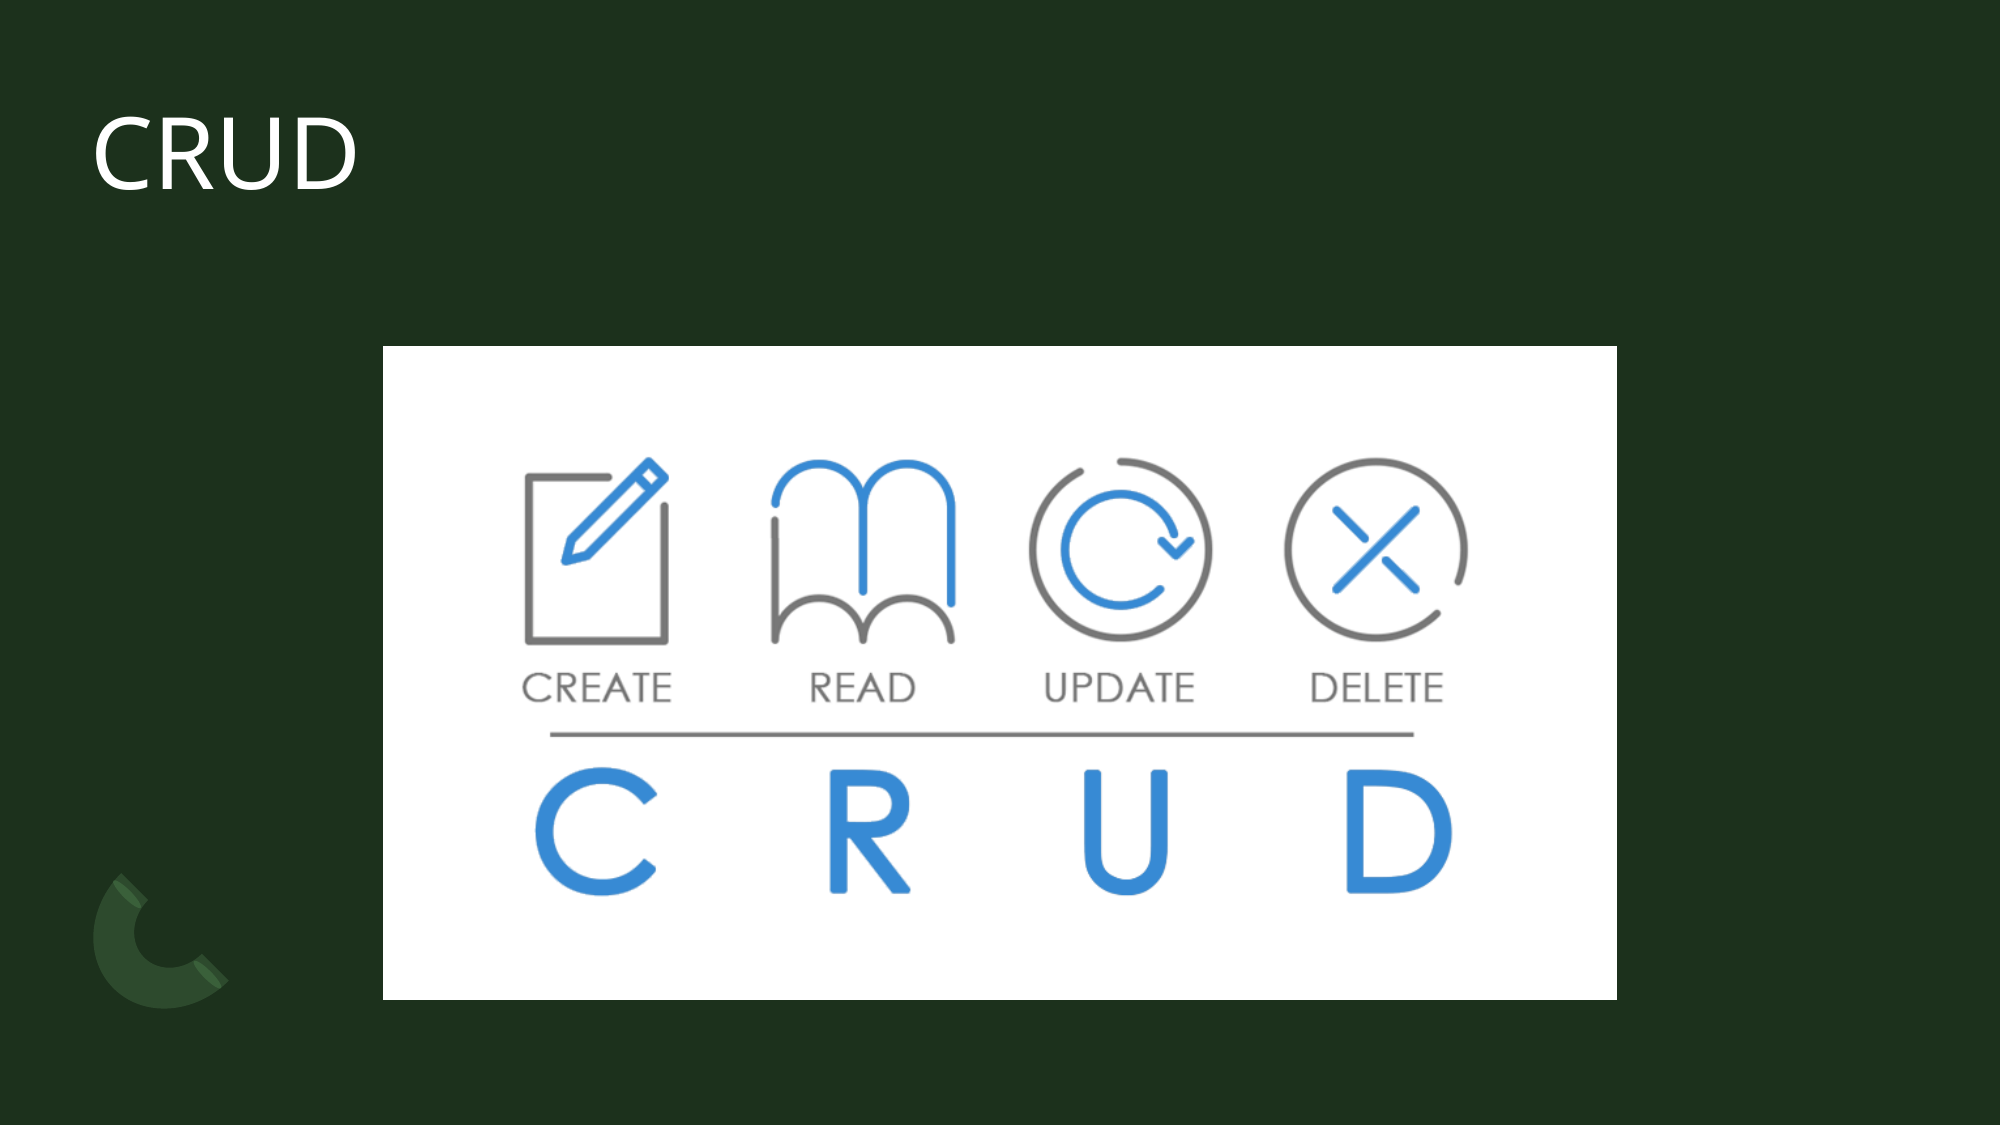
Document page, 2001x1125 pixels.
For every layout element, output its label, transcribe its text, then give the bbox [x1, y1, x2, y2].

title CRUD [90, 90, 1910, 309]
picture [383, 346, 1617, 1000]
